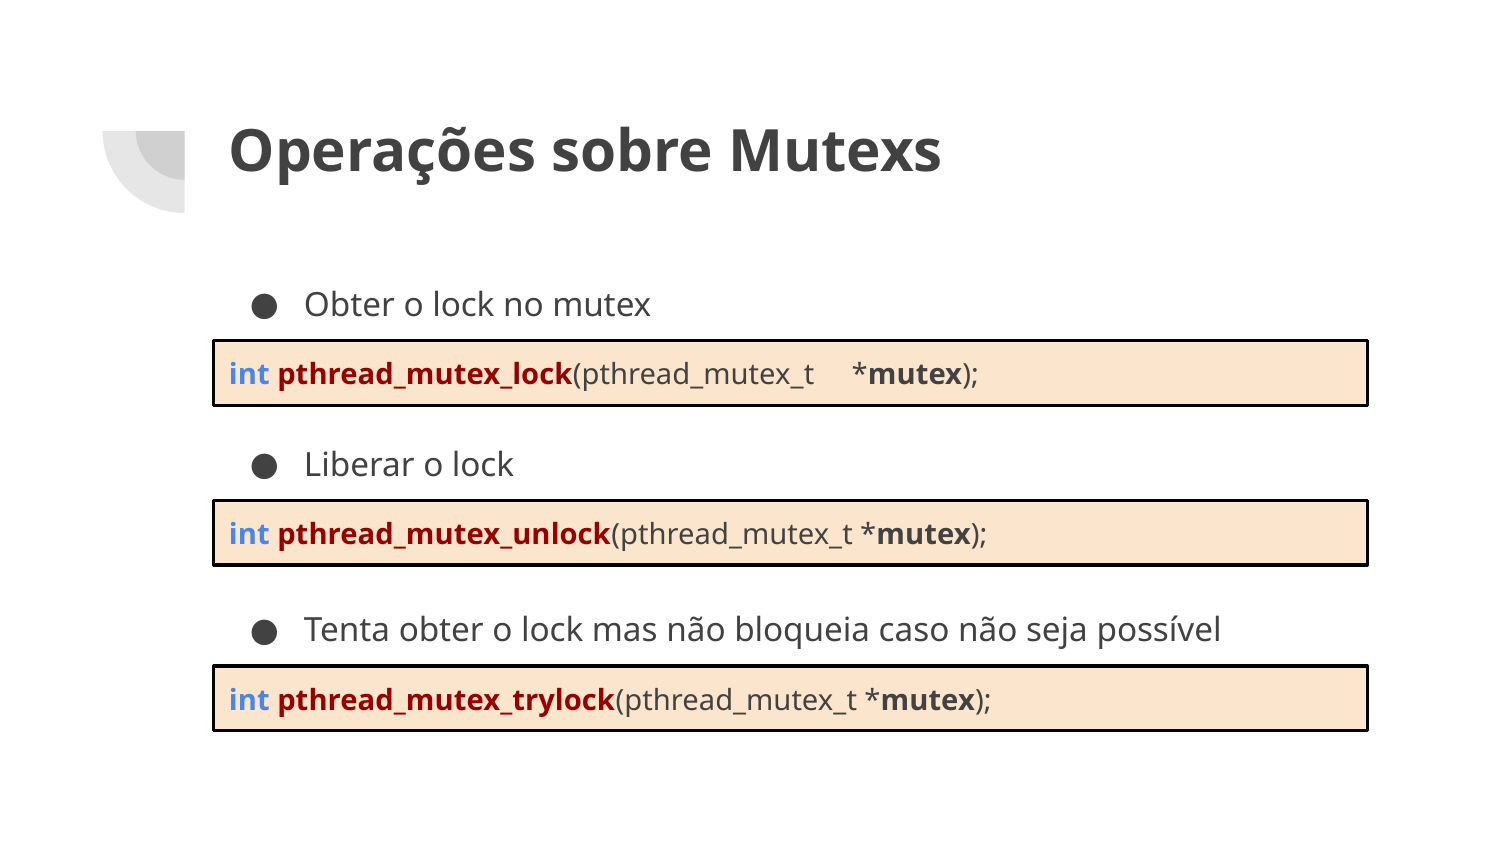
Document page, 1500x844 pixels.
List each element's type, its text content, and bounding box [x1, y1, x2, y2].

text_box int pthread_mutex_unlock(pthread_mutex_t *mutex); [213, 501, 1368, 565]
list Liberar o lock [213, 421, 1368, 501]
list Obter o lock no mutex [213, 262, 1368, 341]
text_box int pthread_mutex_lock(pthread_mutex_t *mutex); [213, 341, 1368, 406]
text_box int pthread_mutex_trylock(pthread_mutex_t *mutex); [213, 666, 1368, 731]
title Operações sobre Mutexs [213, 98, 1368, 262]
list Tenta obter o lock mas não bloqueia caso não seja possı́vel [213, 587, 1368, 666]
